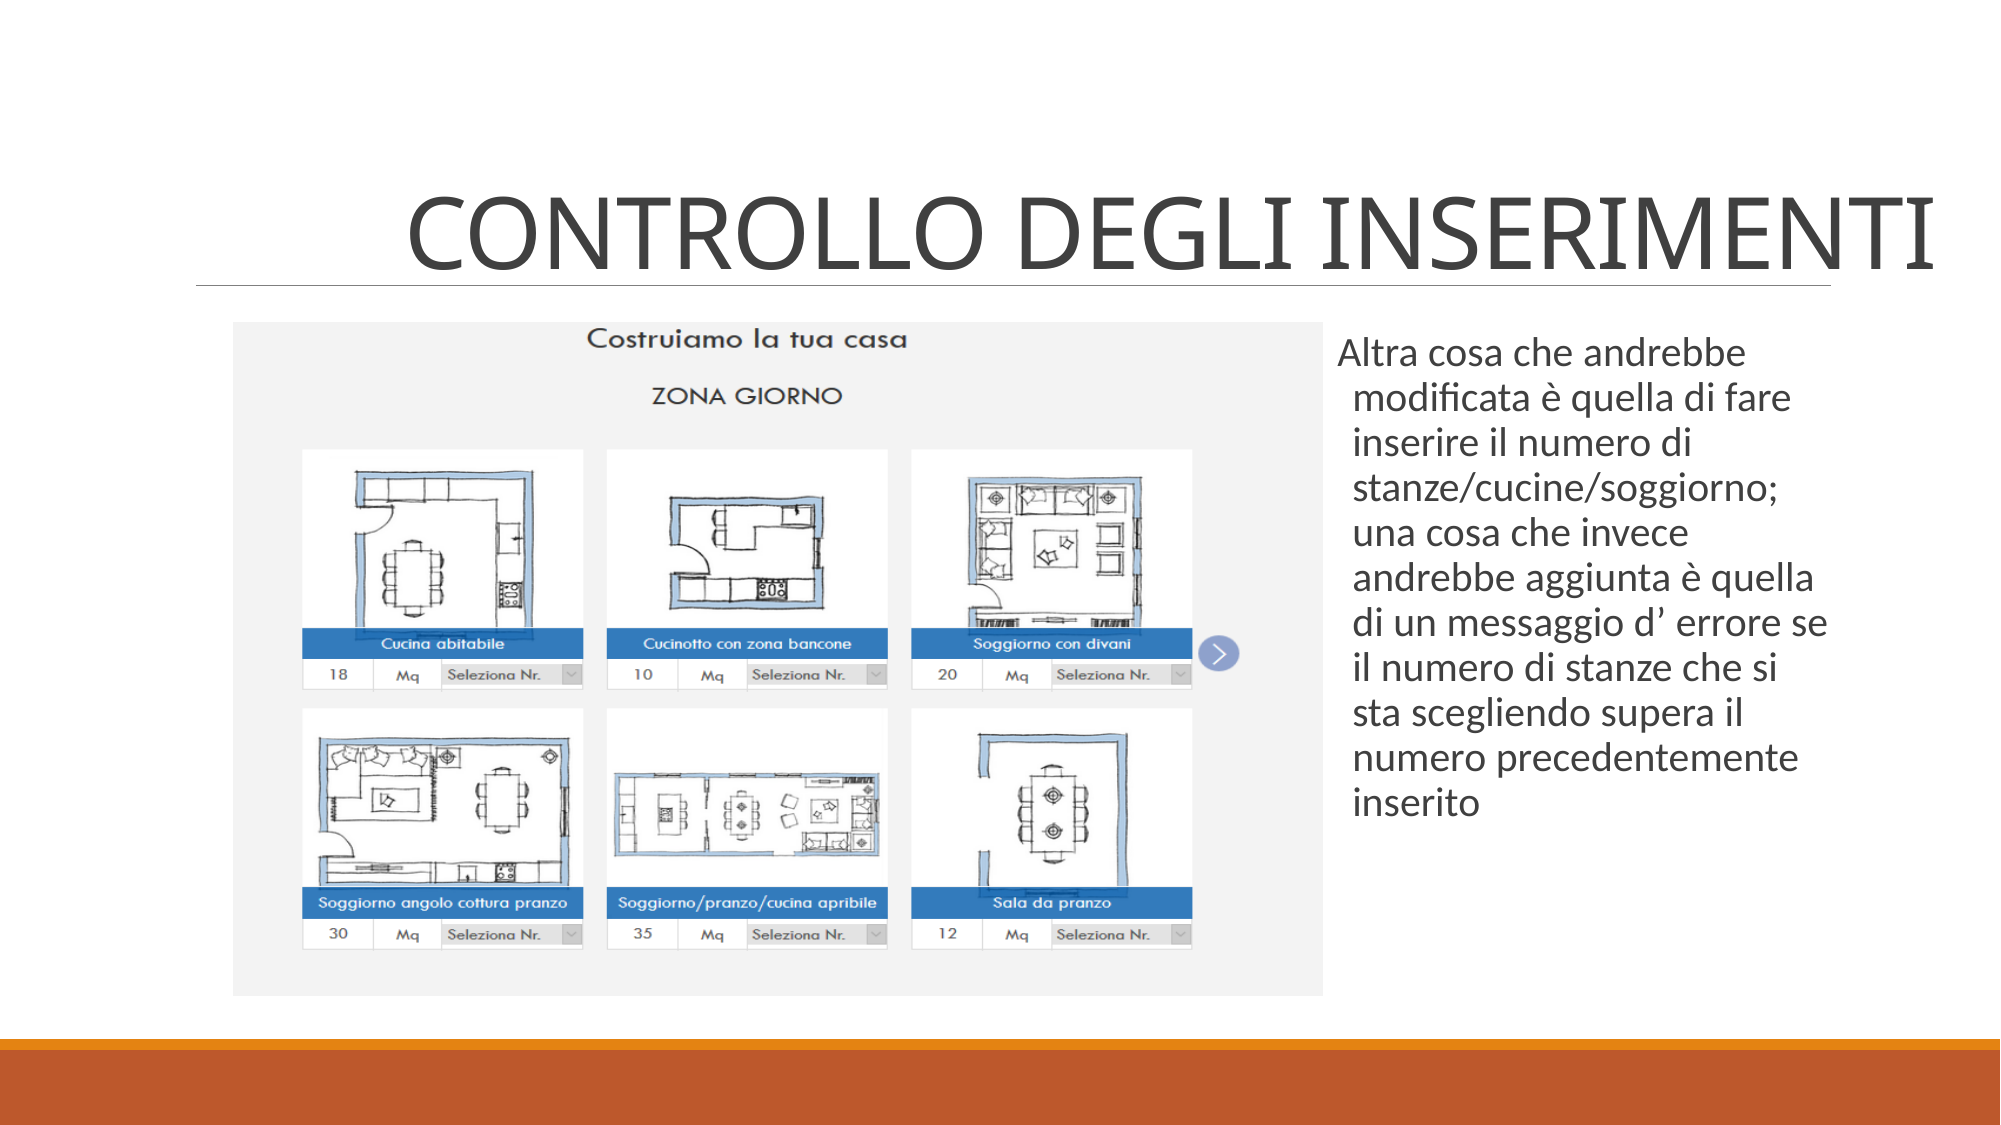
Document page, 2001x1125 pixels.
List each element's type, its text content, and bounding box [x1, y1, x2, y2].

list Altra cosa che andrebbe modificata è quella di fare inserire il numero di stanze/cucine/soggiorno; una cosa che invece andrebbe aggiunta è quella di un messaggio d’ errore se il numero di stanze che si sta scegliendo supera il numero precedentemente inserito [1323, 322, 1831, 963]
picture [233, 322, 1323, 996]
text_box CONTROLLO DEGLI INSERIMENTI [390, 162, 1952, 297]
